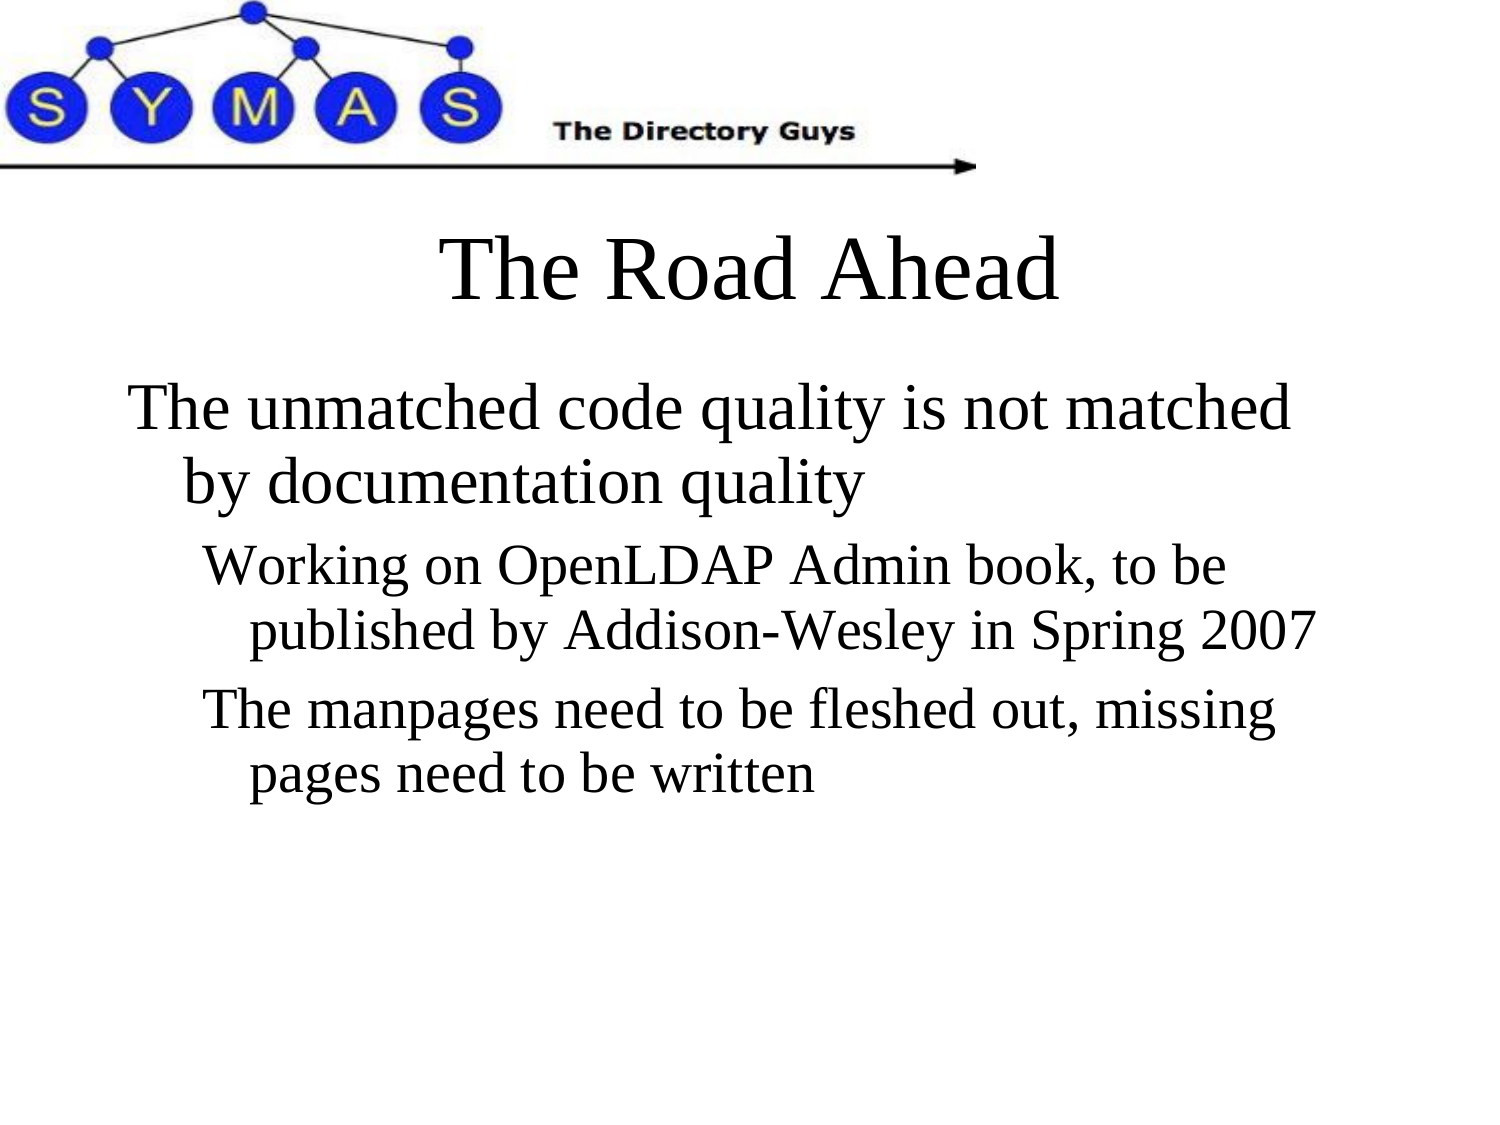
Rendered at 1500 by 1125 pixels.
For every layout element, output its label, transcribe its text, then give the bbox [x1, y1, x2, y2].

picture [0, 0, 976, 188]
title The Road Ahead [112, 187, 1388, 351]
list The unmatched code quality is not matched by documentation quality Working on OpenLDAP Admin book, to be published by Addison-Wesley in Spring 2007 The manpages need to be fleshed out, missing pages need to be written [112, 362, 1388, 1038]
